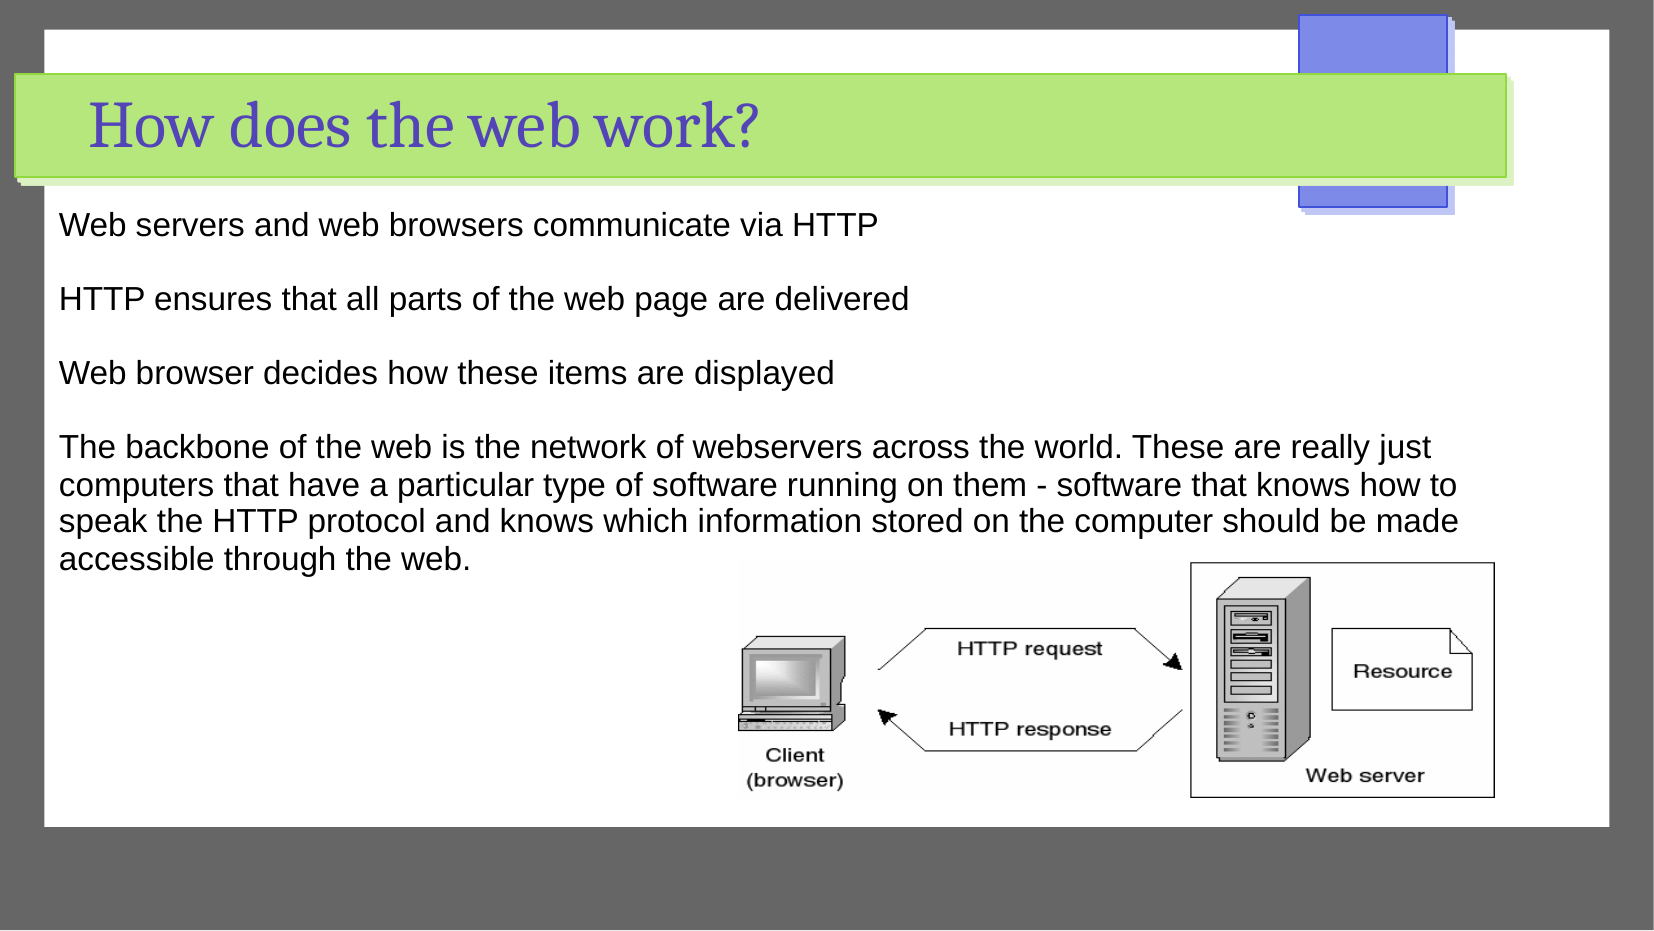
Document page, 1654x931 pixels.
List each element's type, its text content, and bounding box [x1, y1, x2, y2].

subtitle Web servers and web browsers communicate via HTTP HTTP ensures that all parts of the web page are delivered Web browser decides how these items are displayed The backbone of the web is the network of webservers across the world. These are really just computers that have a particular type of software running on them - software that knows how to speak the HTTP protocol and knows which information stored on the computer should be made accessible through the web. [59, 206, 1536, 578]
picture [738, 560, 1495, 798]
title How does the web work? [88, 73, 1506, 178]
